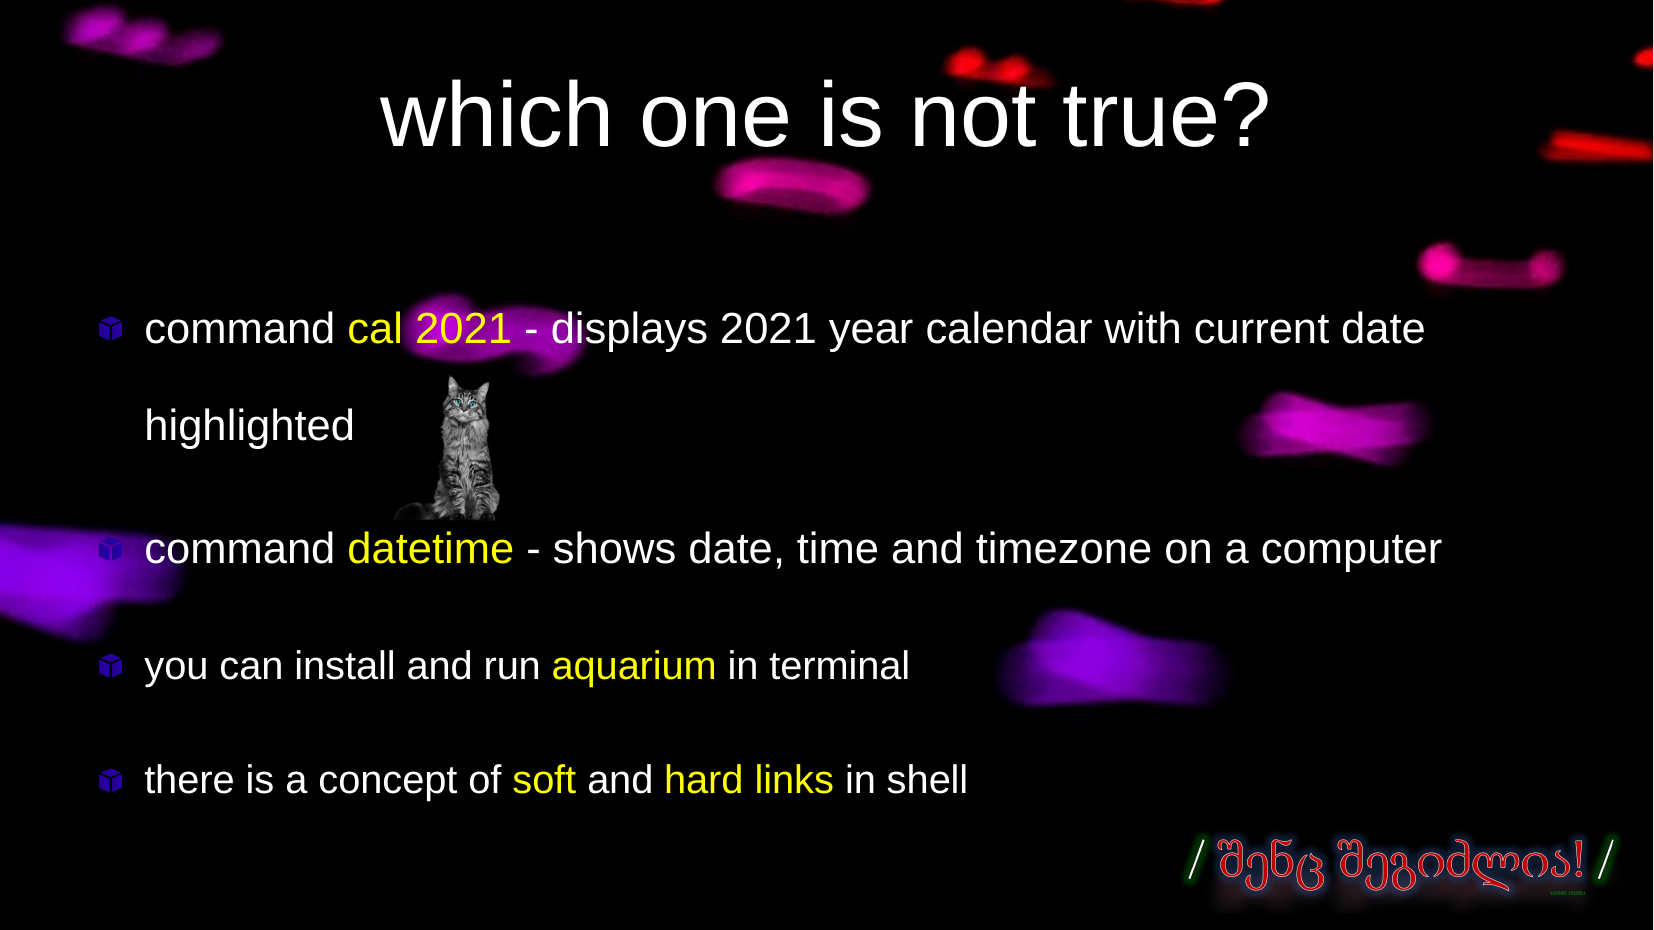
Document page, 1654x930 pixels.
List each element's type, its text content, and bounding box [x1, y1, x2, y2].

picture [0, 0, 1654, 930]
title which one is not true? [82, 37, 1571, 193]
list command cal 2021 - displays 2021 year calendar with current date highlighted command datetime - shows date, time and timezone on a computer you can install and run aquarium in terminal there is a concept of soft and hard links in shell [82, 255, 1546, 811]
